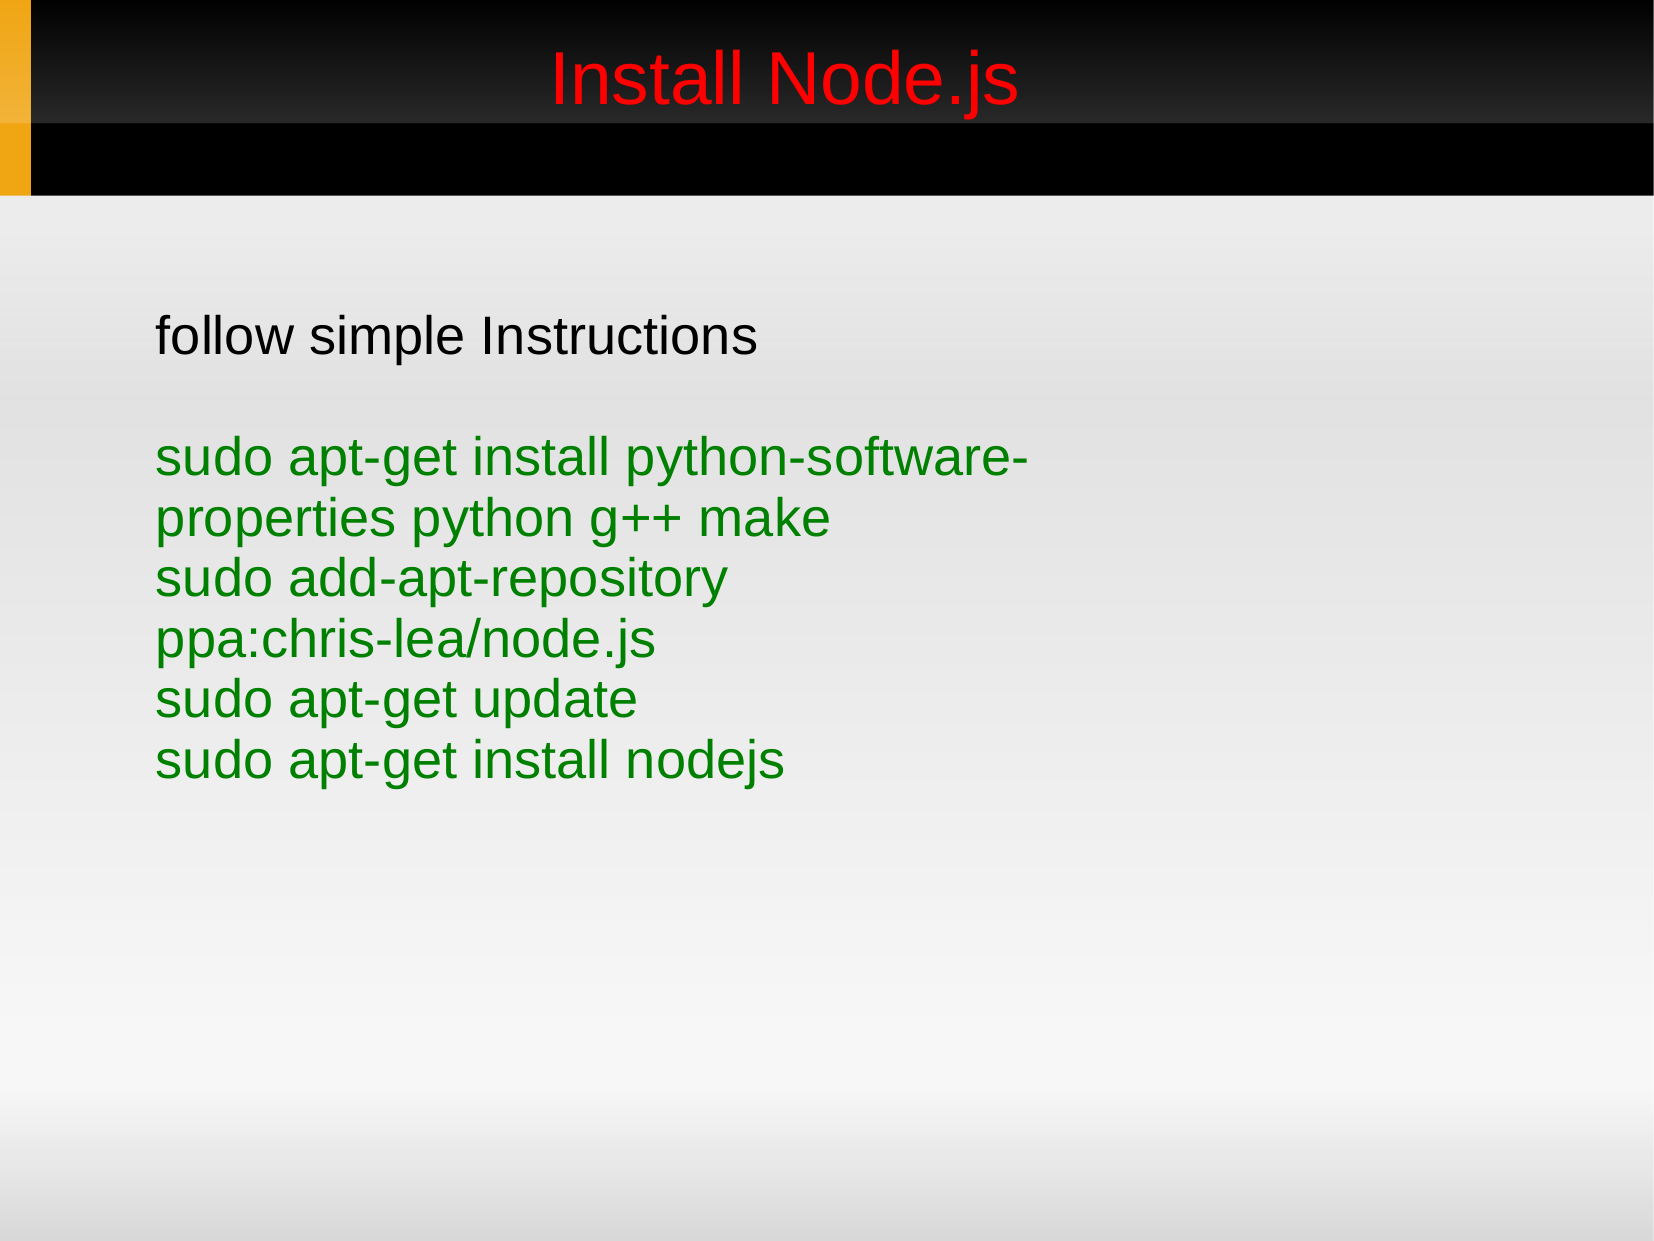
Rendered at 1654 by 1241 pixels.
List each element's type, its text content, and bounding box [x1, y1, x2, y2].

picture [0, 0, 1654, 1241]
text_box follow simple Instructions sudo apt-get install python-software-properties python g++ make sudo add-apt-repository ppa:chris-lea/node.js sudo apt-get update sudo apt-get install nodejs [141, 298, 1241, 798]
text_box Install Node.js [534, 29, 1063, 129]
